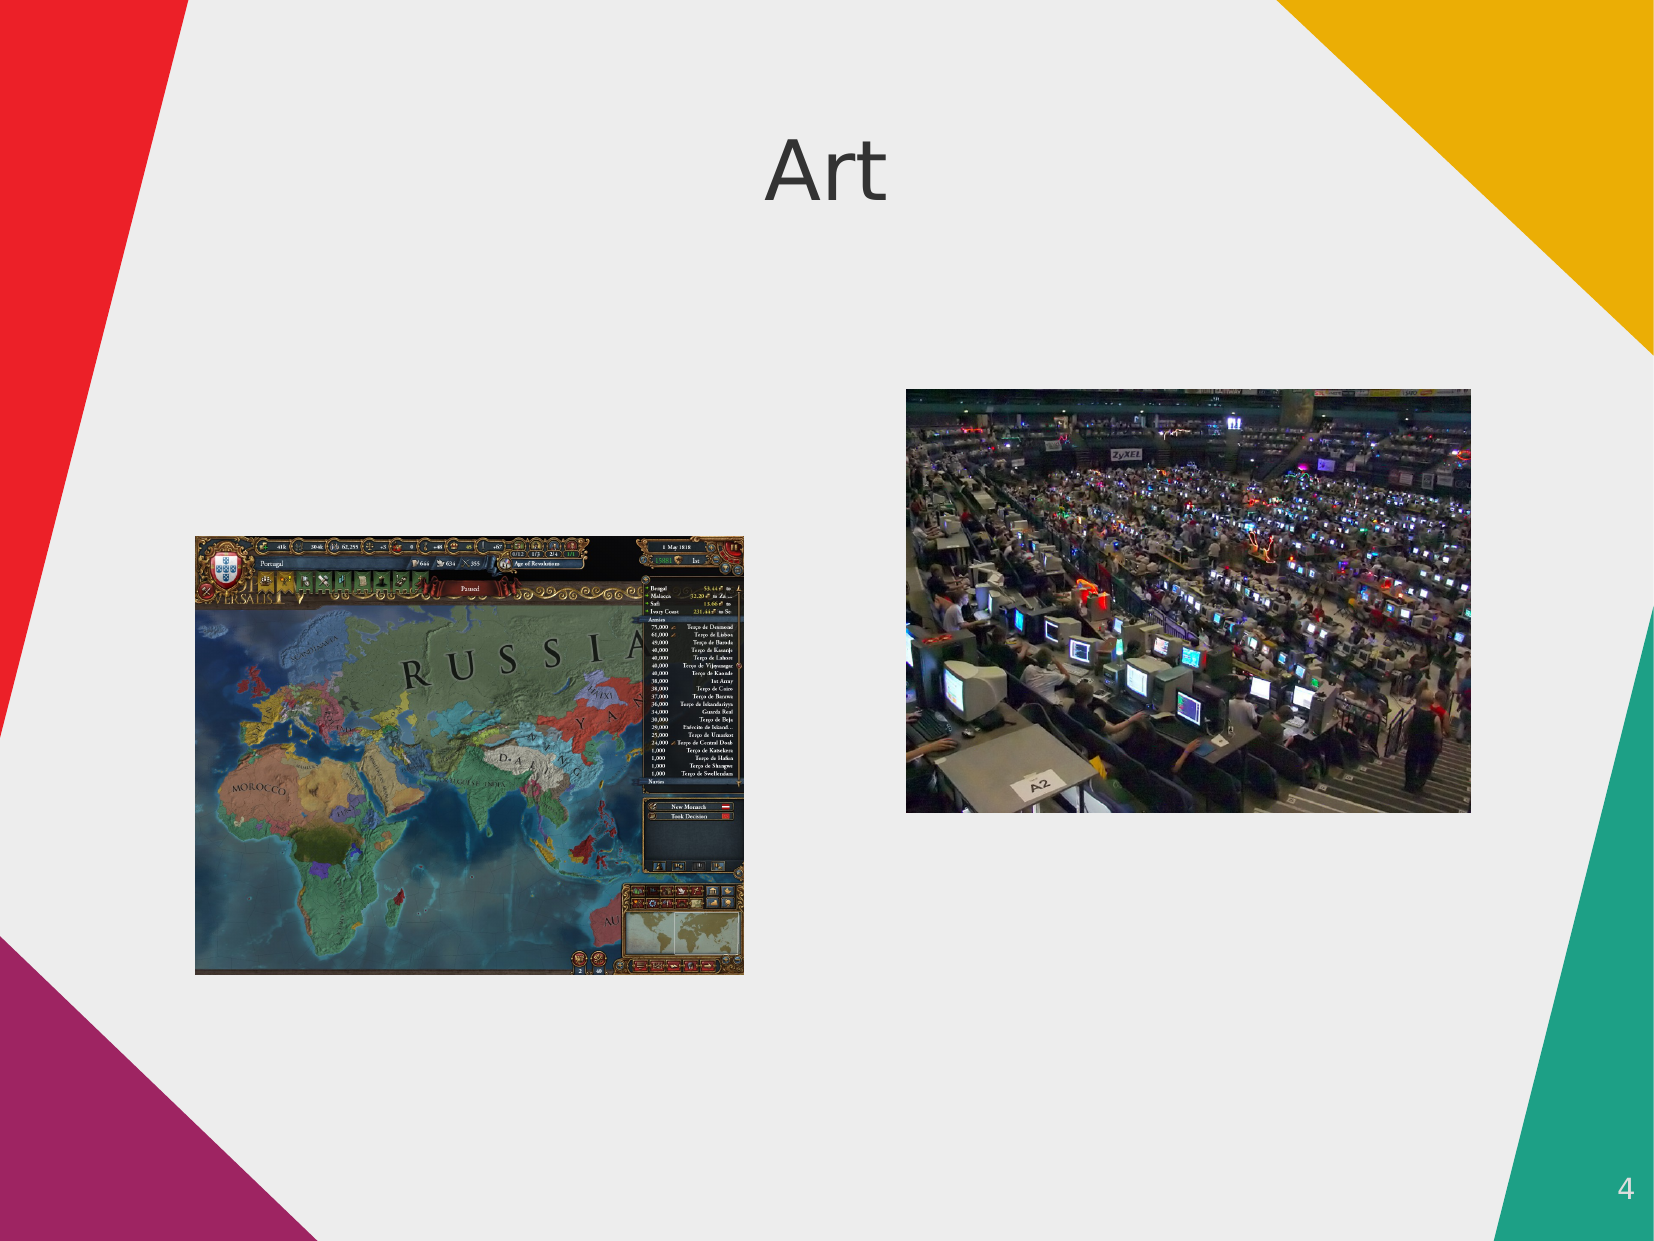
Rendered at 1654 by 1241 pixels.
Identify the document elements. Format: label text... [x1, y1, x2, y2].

picture [195, 536, 744, 976]
picture [906, 389, 1471, 813]
title Art [114, 73, 1539, 271]
